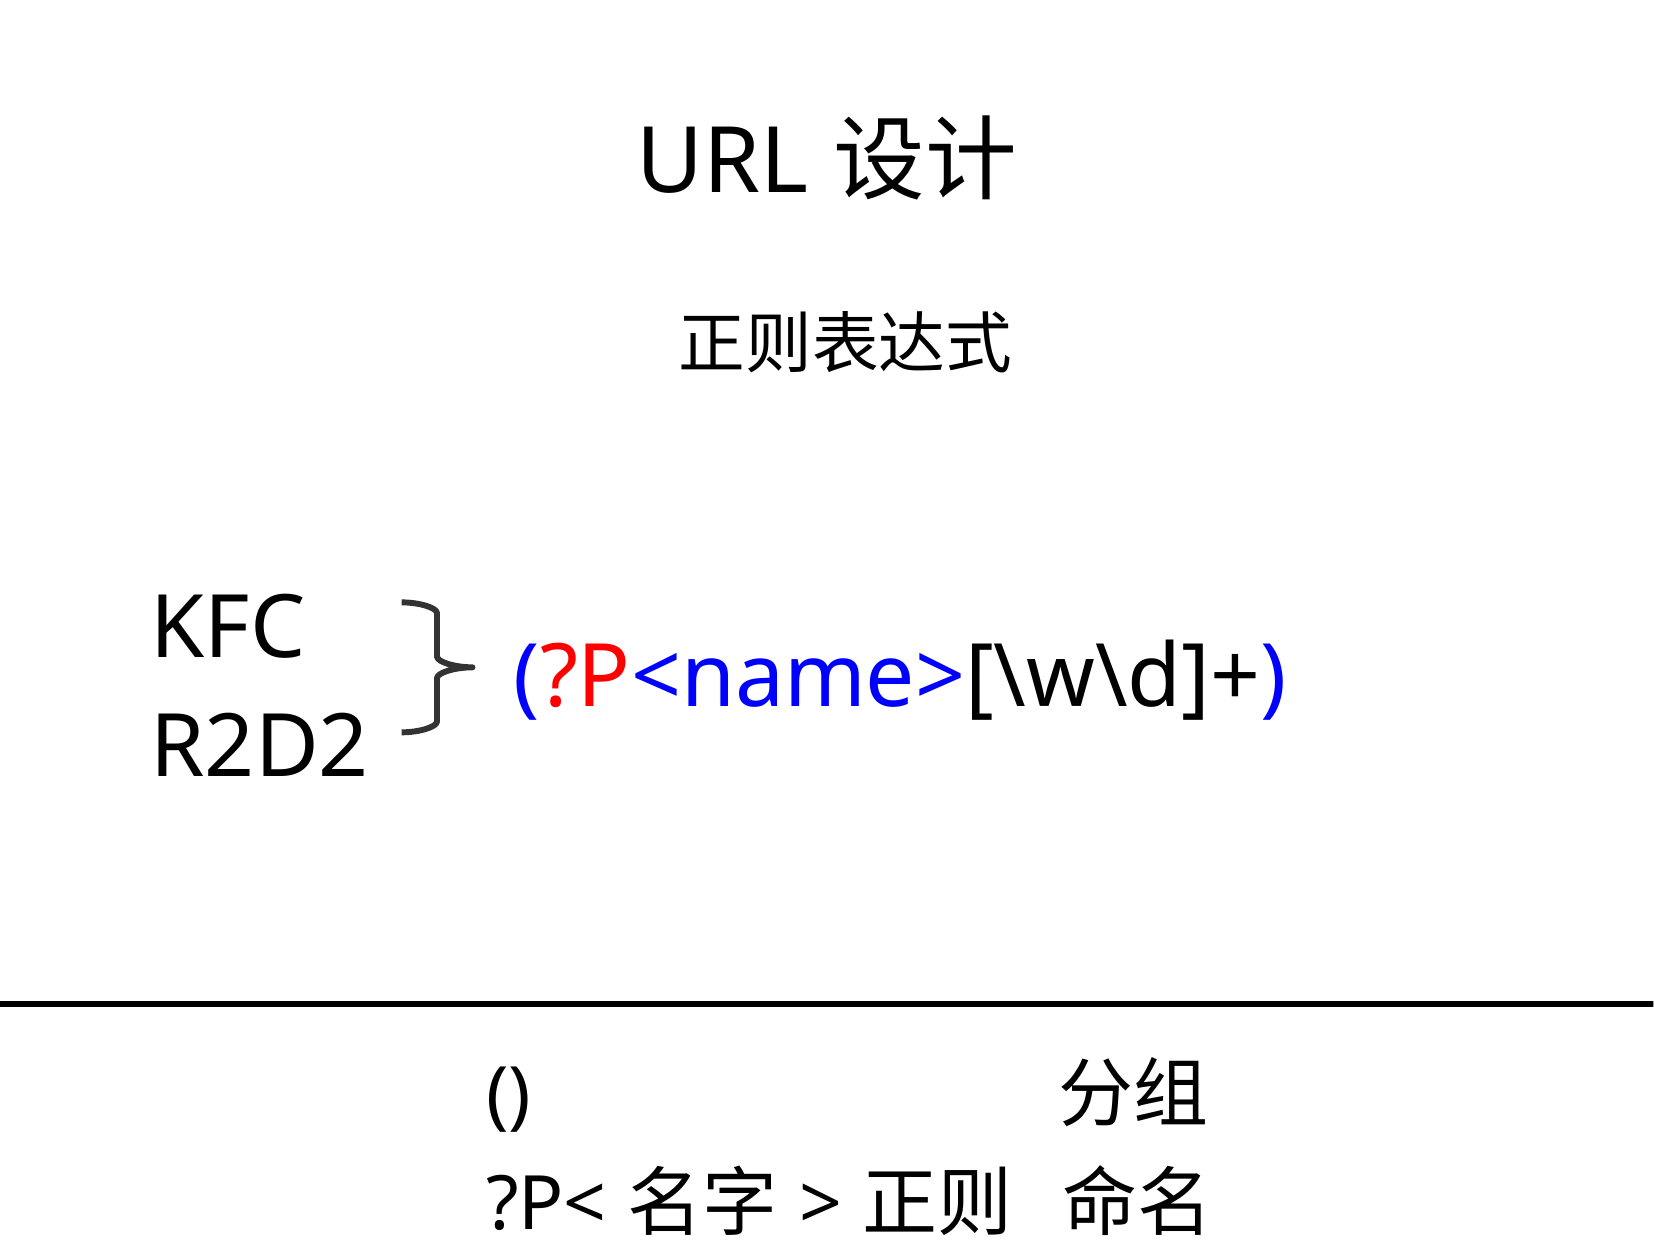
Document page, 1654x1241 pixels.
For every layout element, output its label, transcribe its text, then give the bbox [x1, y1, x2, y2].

text_box KFC R2D2 [132, 553, 747, 780]
text_box (?P<name>[\w\d]+) [747, 602, 1382, 726]
title URL设计 [82, 49, 1571, 257]
text_box () 分组 ?P<名字>正则 命名 [468, 1023, 1300, 1241]
list 正则表达式 [82, 290, 1538, 1001]
